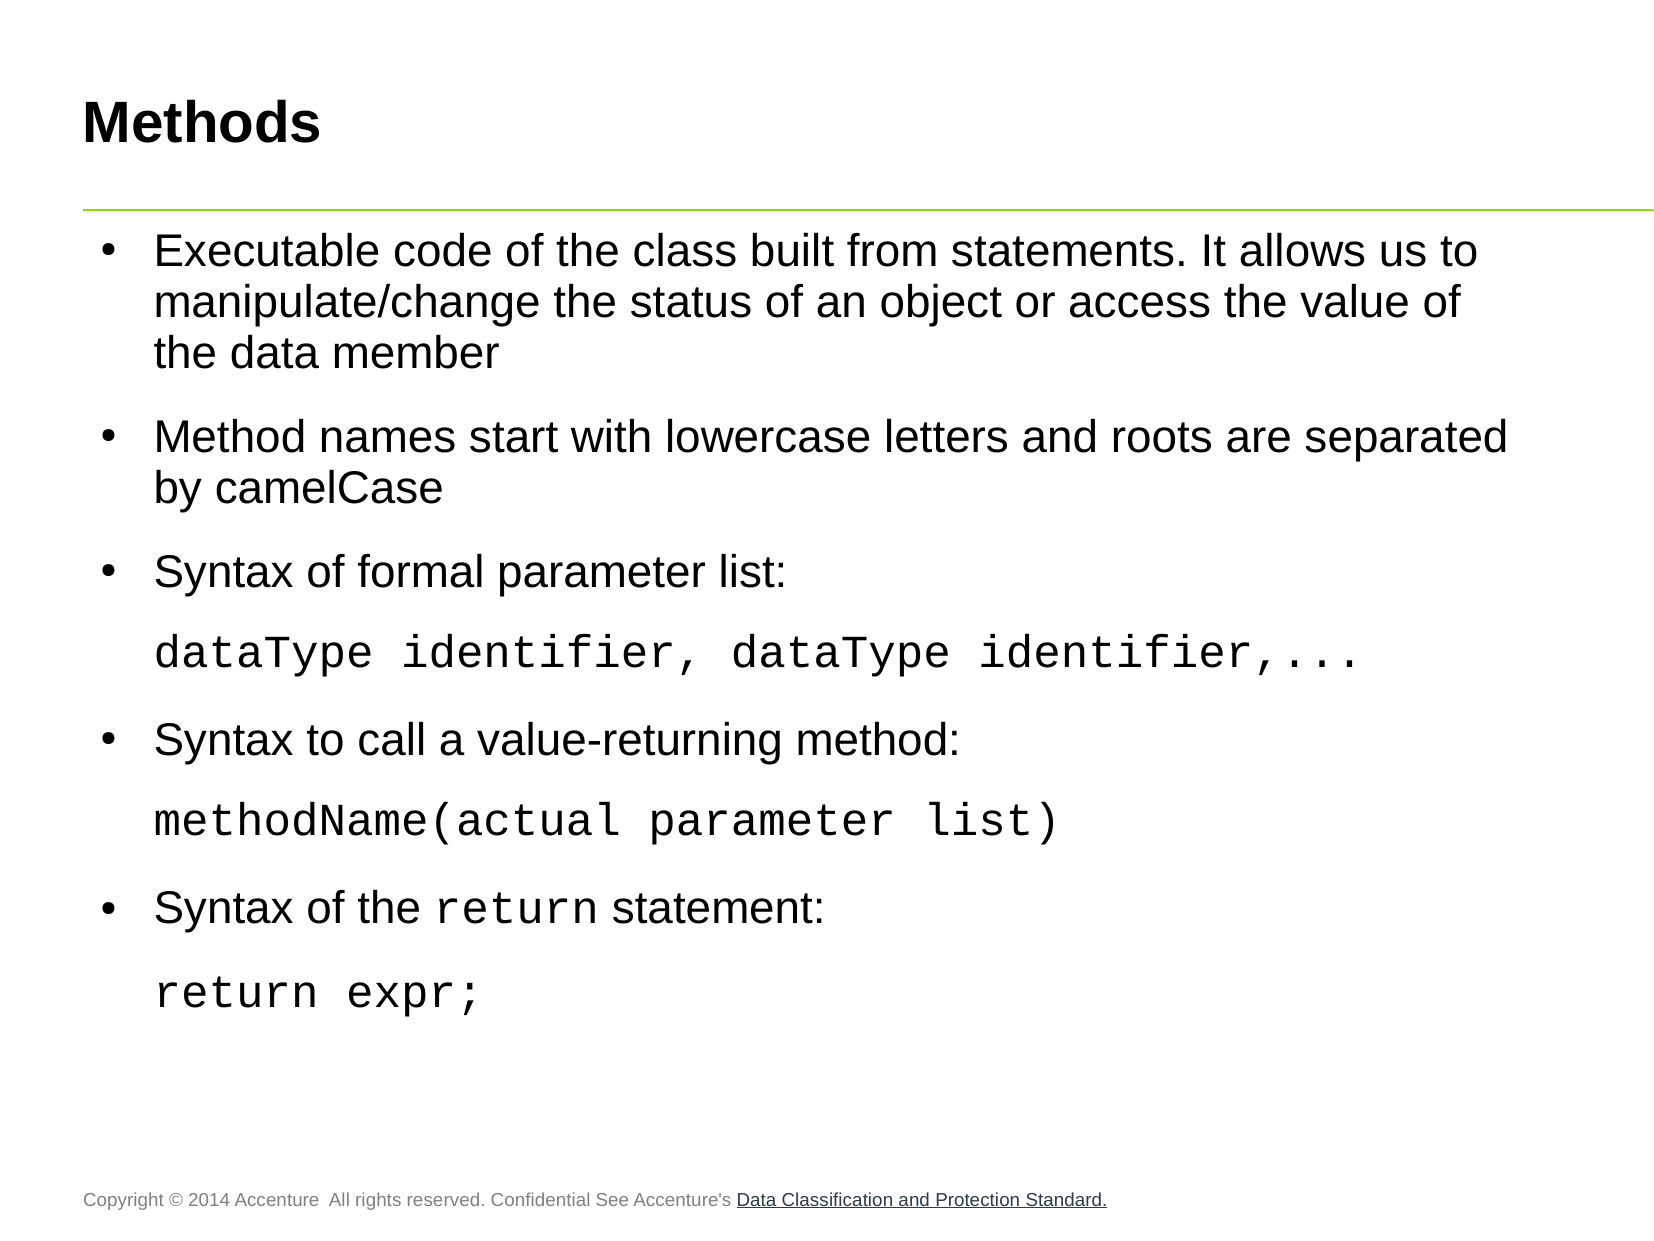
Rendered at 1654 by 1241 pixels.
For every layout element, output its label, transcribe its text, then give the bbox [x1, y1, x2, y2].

title Methods [82, 49, 1571, 196]
list Executable code of the class built from statements. It allows us to manipulate/change the status of an object or access the value of the data member Method names start with lowercase letters and roots are separated by camelCase Syntax of formal parameter list: dataType identifier, dataType identifier,... Syntax to call a value-returning method: methodName(actual parameter list) Syntax of the return statement: return expr; [82, 225, 1538, 1186]
